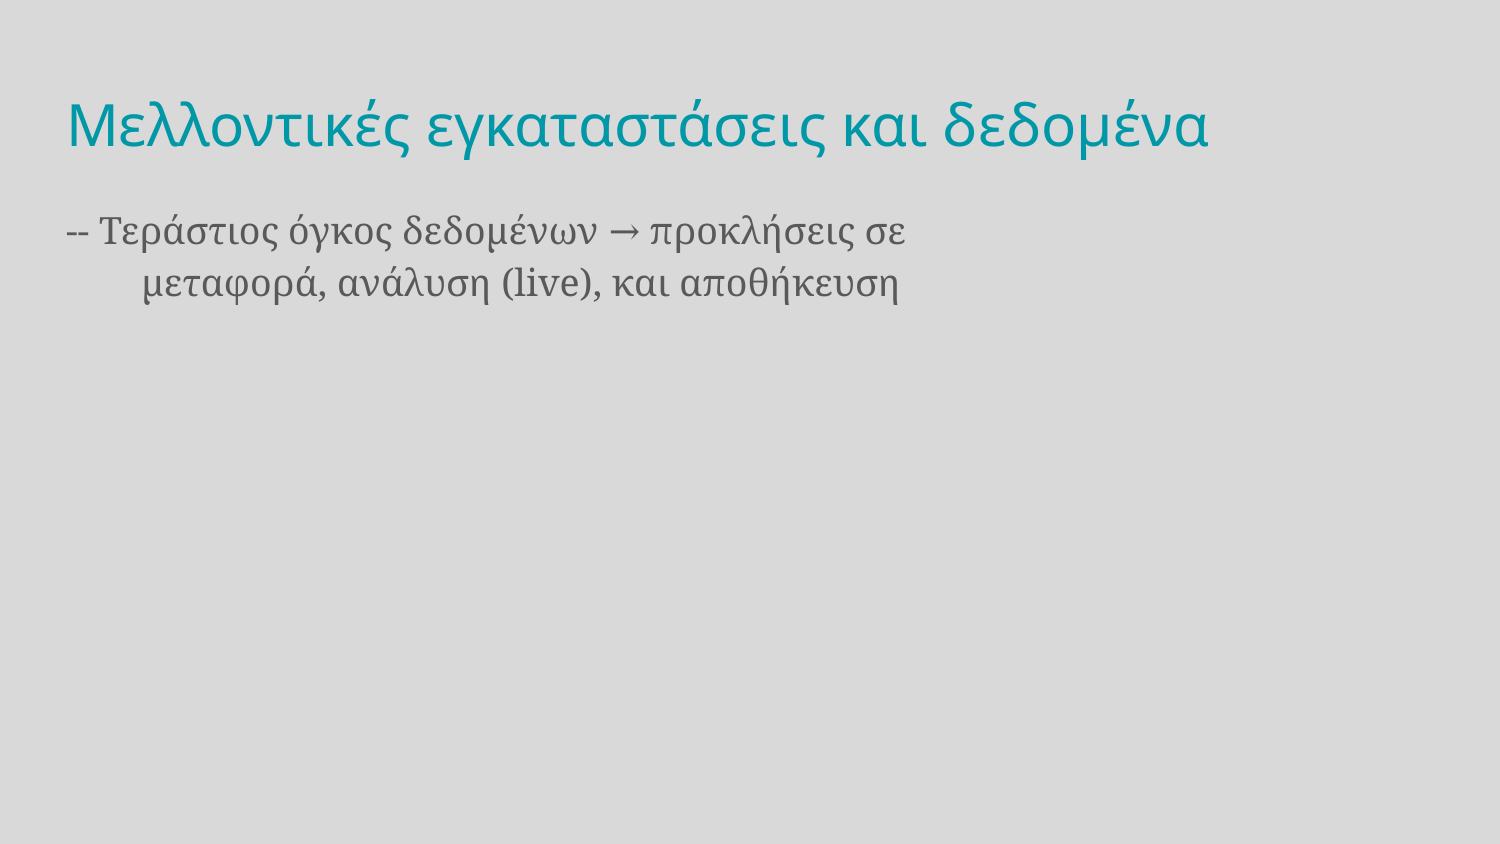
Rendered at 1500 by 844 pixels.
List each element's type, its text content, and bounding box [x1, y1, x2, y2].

title Μελλοντικές εγκαταστάσεις και δεδομένα [51, 72, 1449, 167]
list -- Τεράστιος όγκος δεδομένων → προκλήσεις σε μεταφορά, ανάλυση (live), και αποθήκευση [51, 185, 1449, 803]
